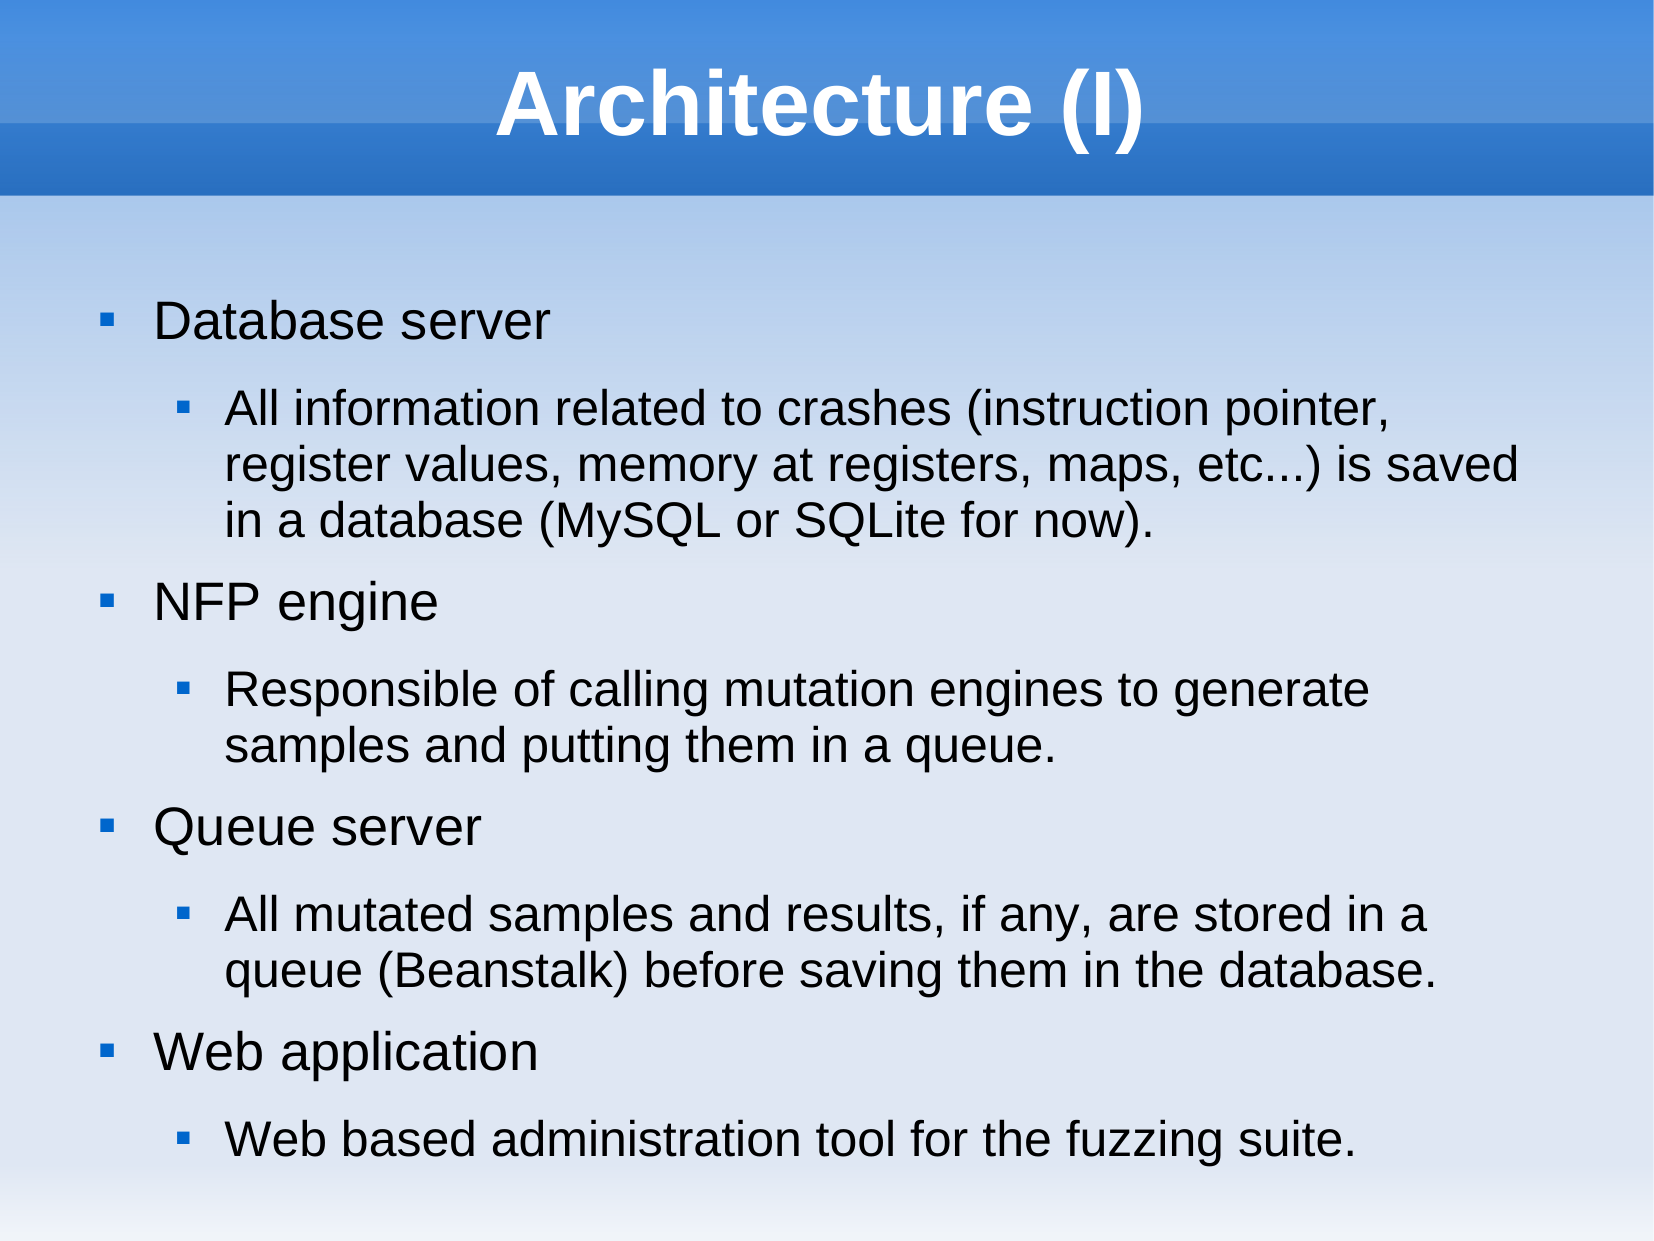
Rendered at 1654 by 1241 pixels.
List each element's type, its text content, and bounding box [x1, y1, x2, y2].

picture [0, 0, 1654, 1241]
title Architecture (I) [76, 0, 1565, 208]
list Database server All information related to crashes (instruction pointer, register values, memory at registers, maps, etc...) is saved in a database (MySQL or SQLite for now). NFP engine Responsible of calling mutation engines to generate samples and putting them in a queue. Queue server All mutated samples and results, if any, are stored in a queue (Beanstalk) before saving them in the database. Web application Web based administration tool for the fuzzing suite. [82, 290, 1571, 1168]
